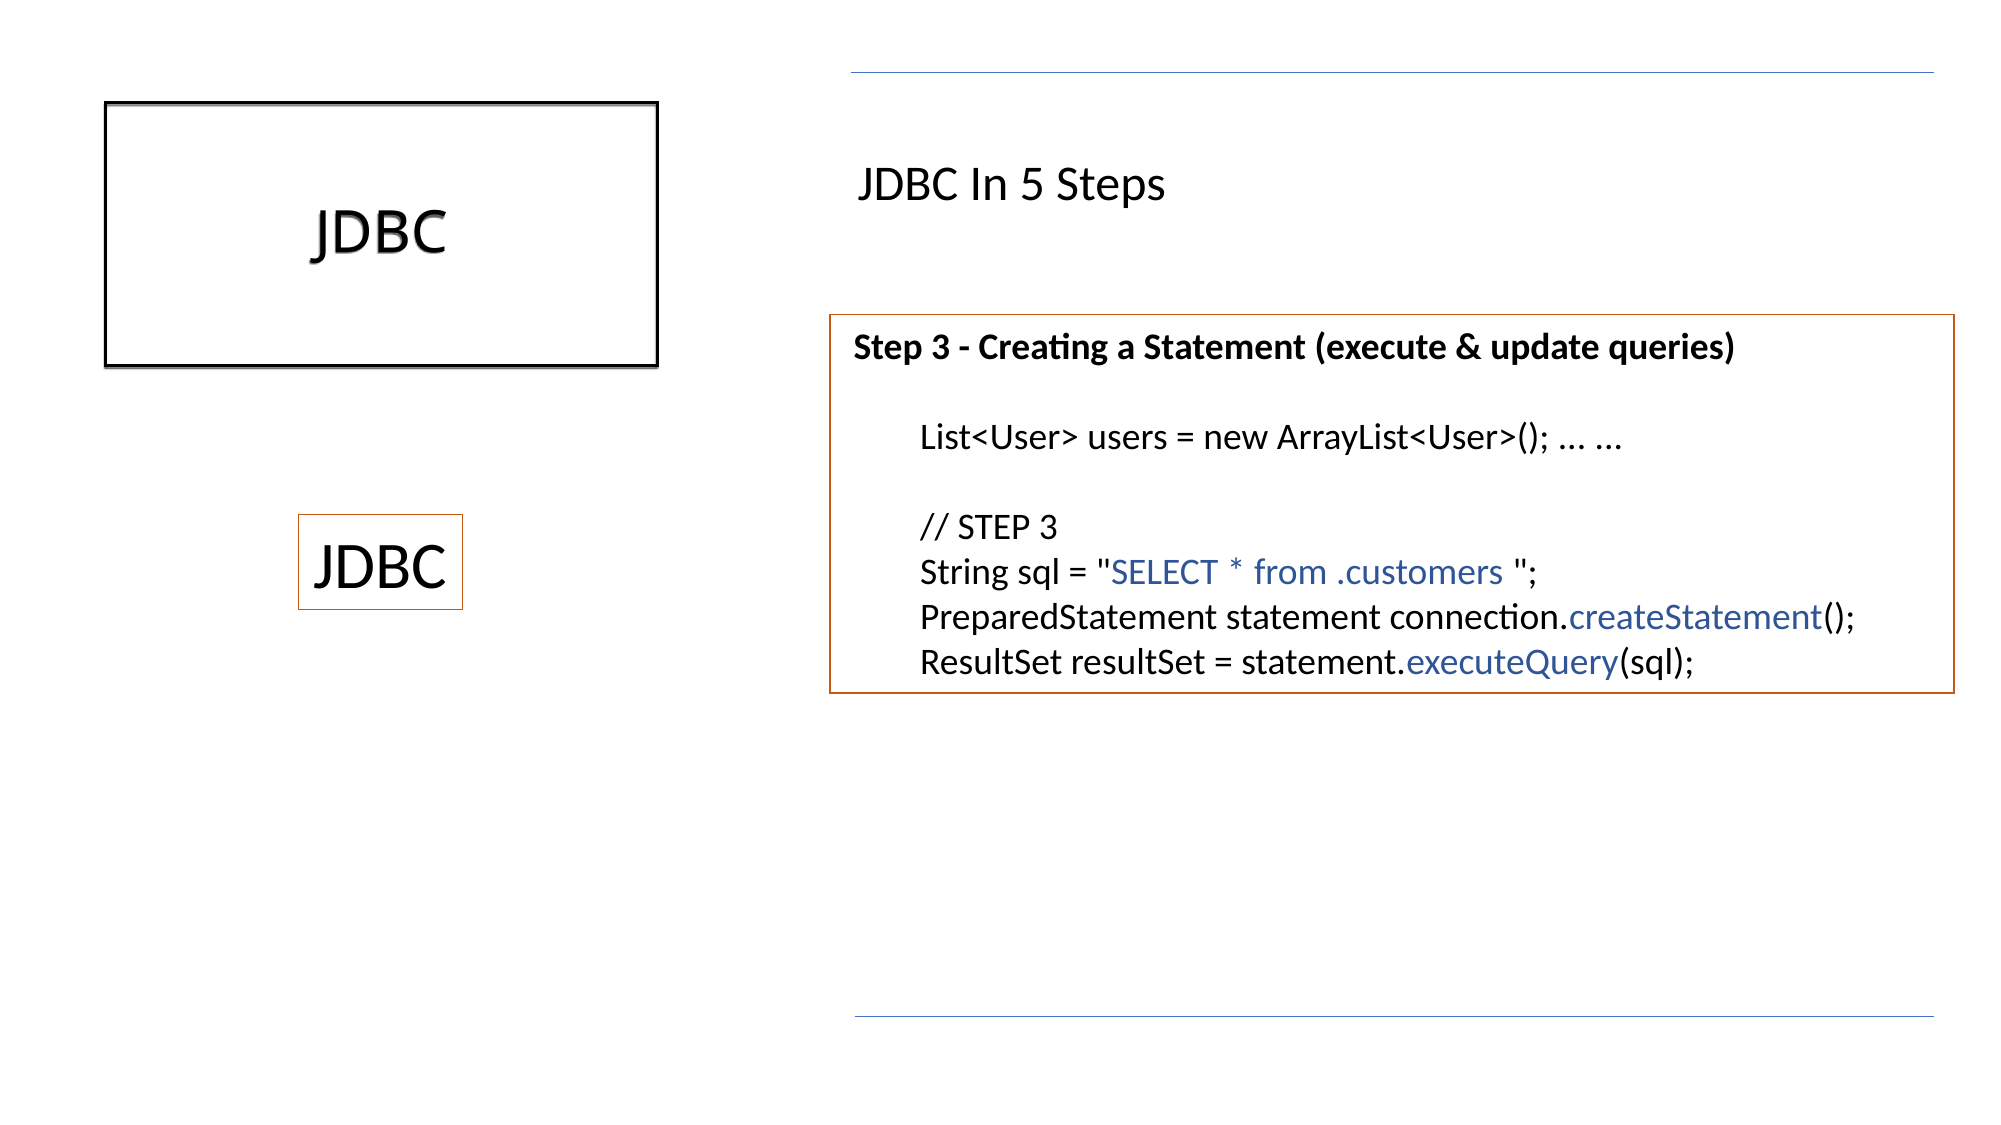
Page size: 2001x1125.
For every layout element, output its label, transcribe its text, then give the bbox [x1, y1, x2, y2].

title JDBC [105, 102, 658, 366]
text_box Step 3 - Creating a Statement (execute & update queries) List<User> users = new ArrayList<User>(); ... ... // STEP 3 String sql = "SELECT * from .customers "; PreparedStatement statement connection.createStatement(); ResultSet resultSet = statement.executeQuery(sql); [830, 314, 1955, 694]
text_box JDBC In 5 Steps [842, 142, 1843, 219]
text_box JDBC [298, 514, 463, 610]
